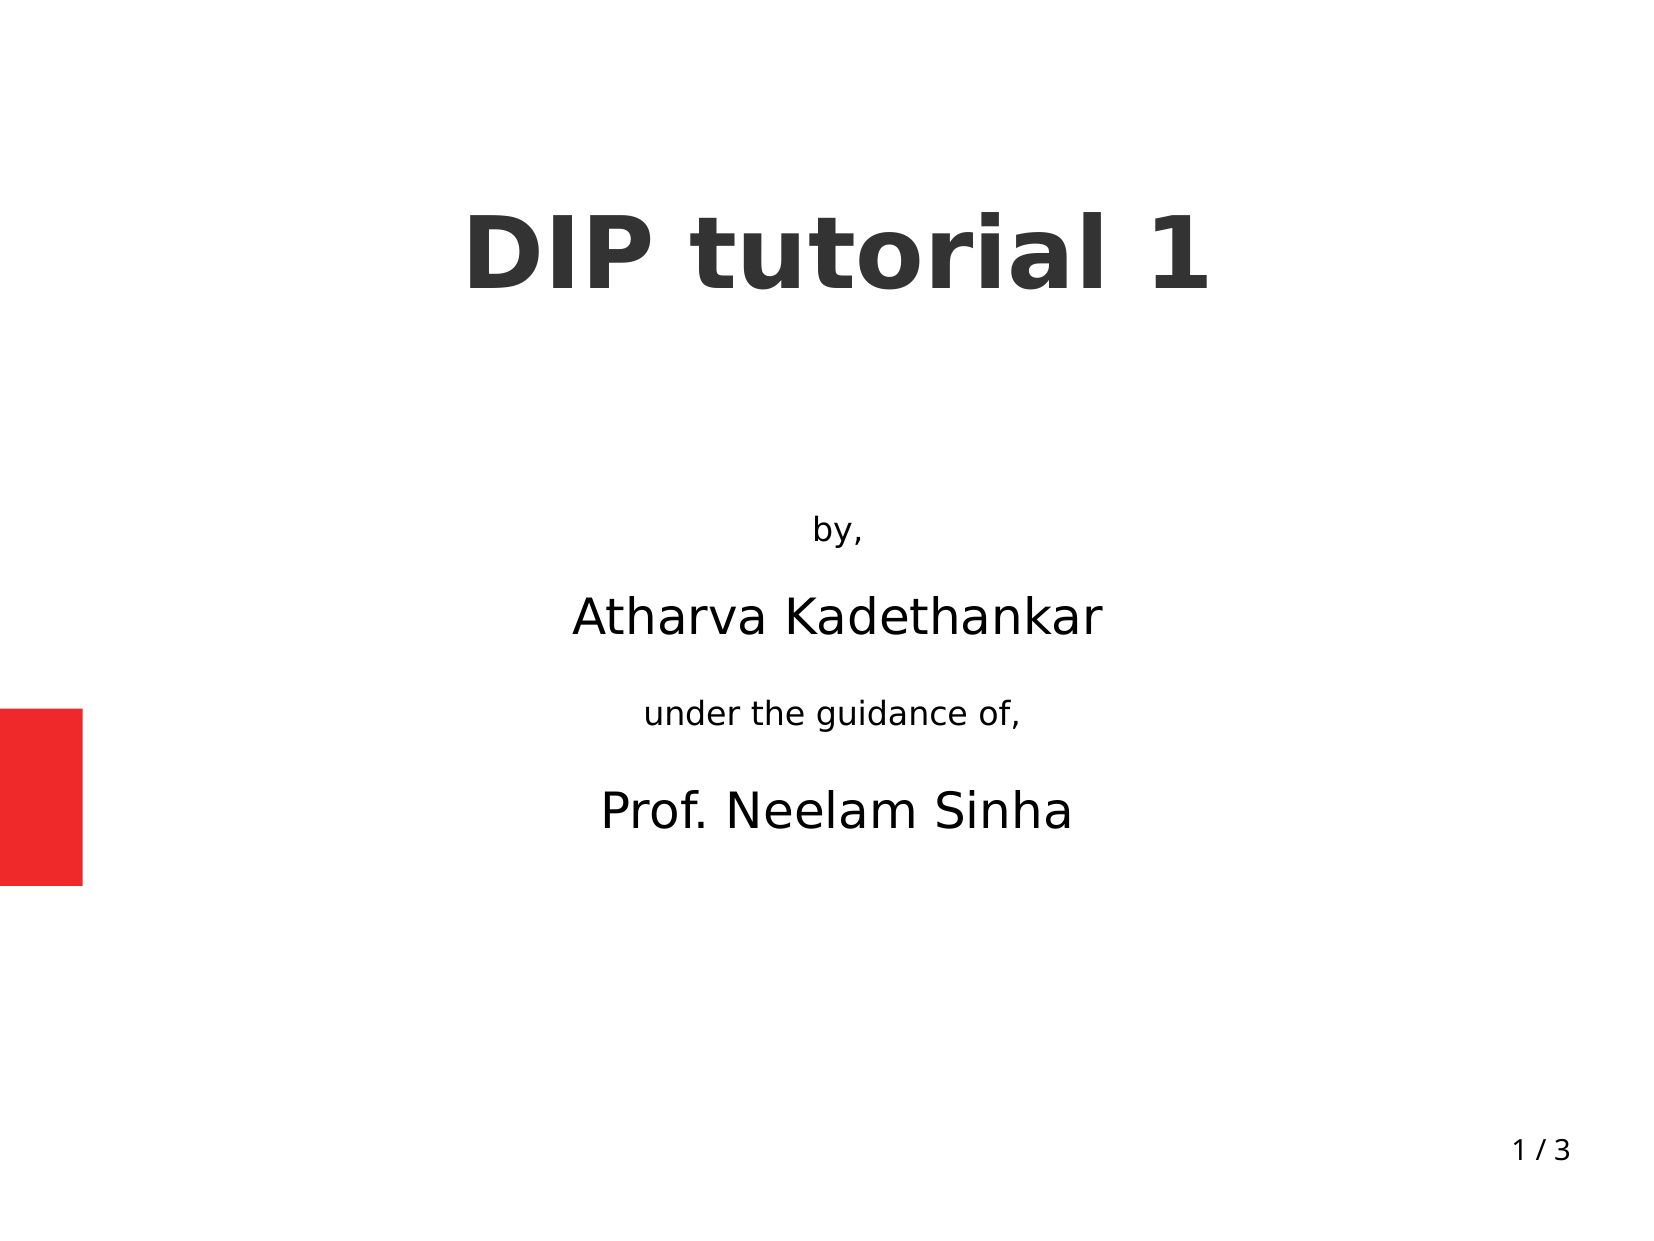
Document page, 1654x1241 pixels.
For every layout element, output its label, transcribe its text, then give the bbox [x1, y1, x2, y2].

subtitle by, Atharva Kadethankar under the guidance of, Prof. Neelam Sinha [135, 434, 1541, 976]
title DIP tutorial 1 [135, 117, 1541, 391]
